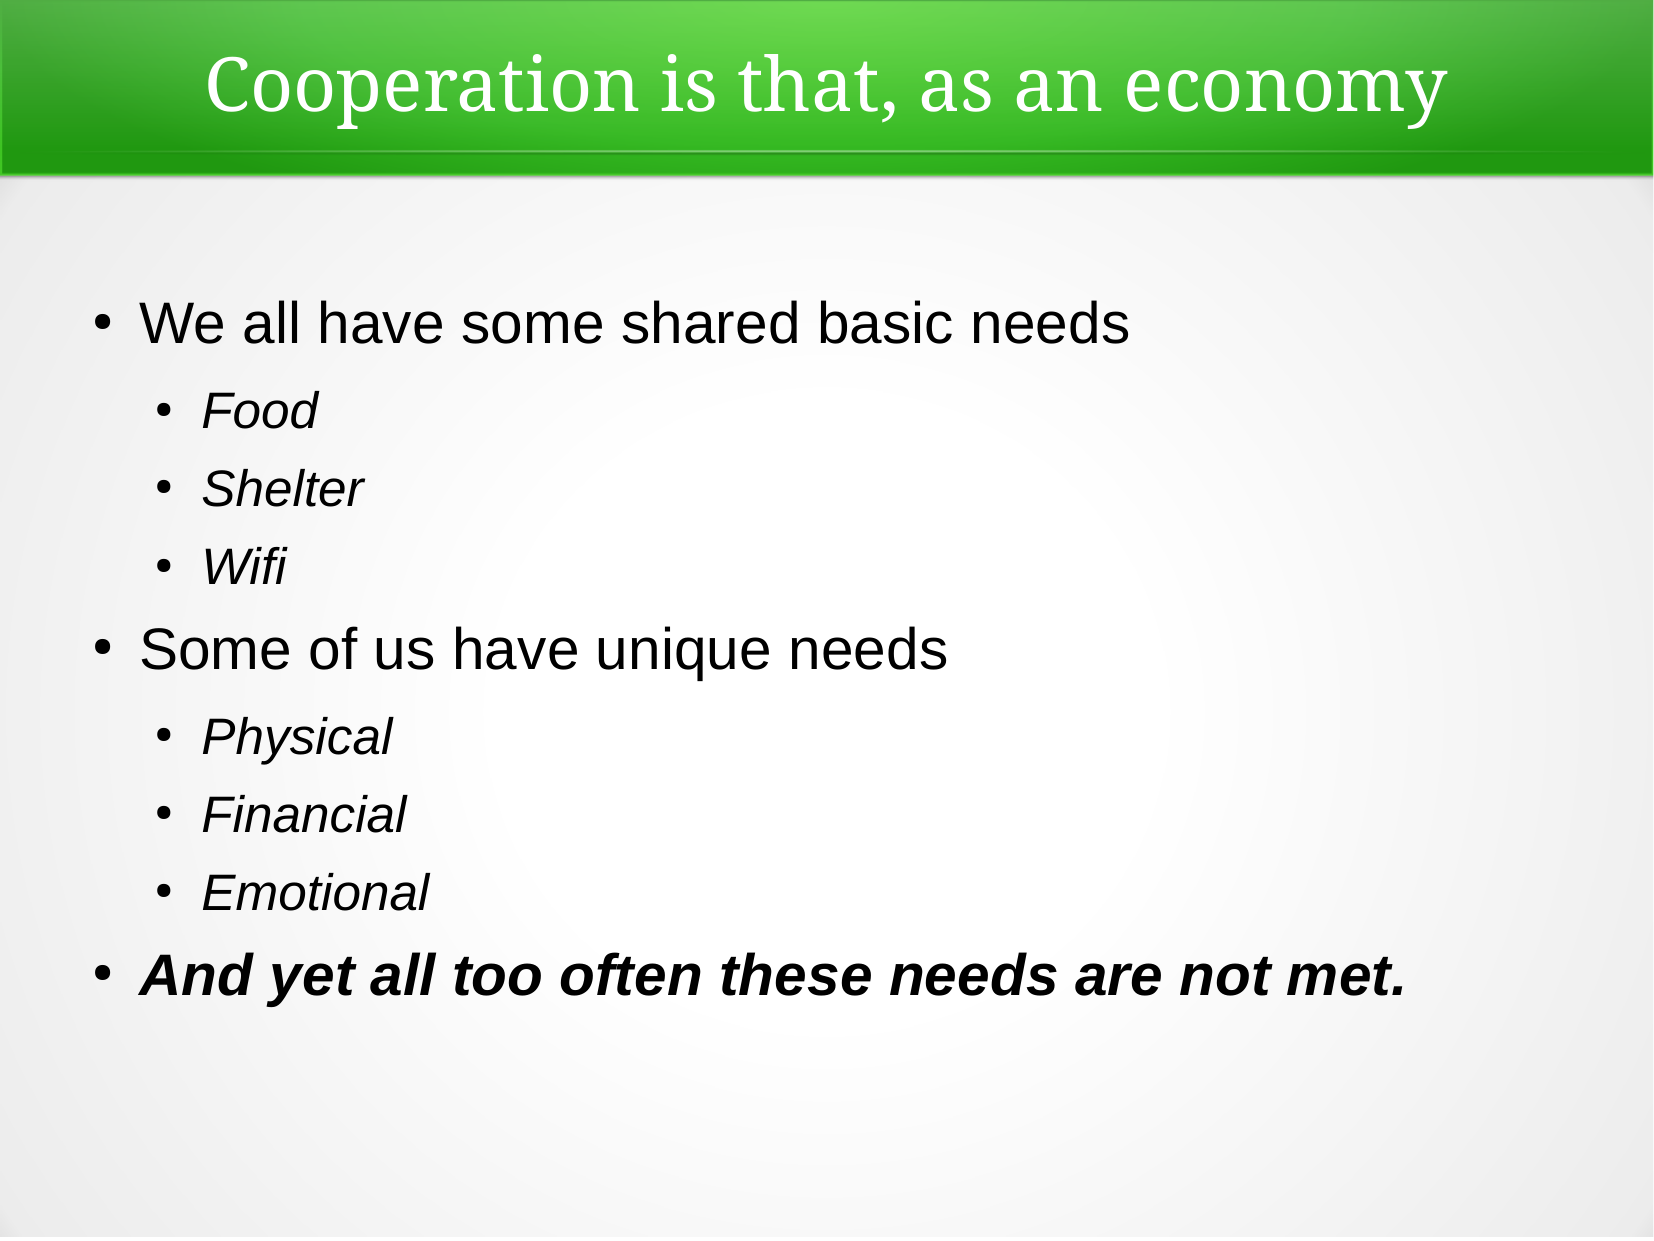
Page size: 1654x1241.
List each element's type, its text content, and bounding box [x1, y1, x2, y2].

title Cooperation is that, as an economy [82, 11, 1571, 154]
picture [0, 0, 1654, 1237]
list We all have some shared basic needs Food Shelter Wifi Some of us have unique needs Physical Financial Emotional And yet all too often these needs are not met. [76, 290, 1565, 1010]
